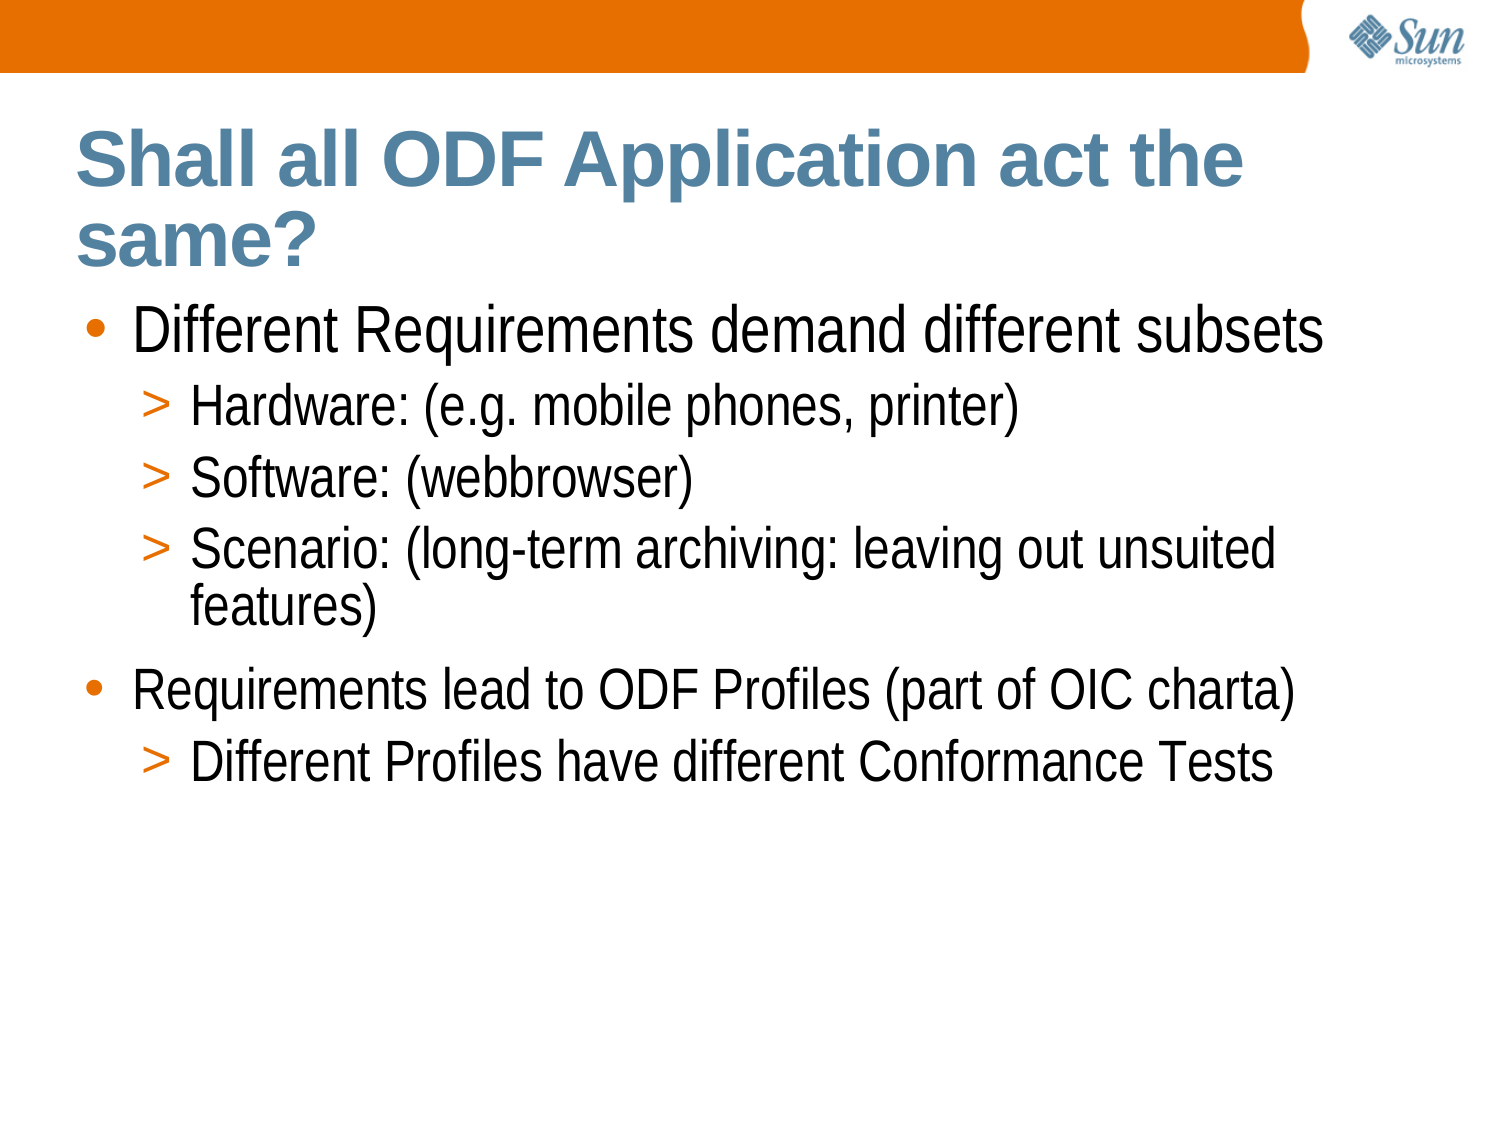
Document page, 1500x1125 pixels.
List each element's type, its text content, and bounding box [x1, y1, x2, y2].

list Different Requirements demand different subsets Hardware: (e.g. mobile phones, printer) Software: (webbrowser) Scenario: (long-term archiving: leaving out unsuited features) Requirements lead to ODF Profiles (part of OIC charta) Different Profiles have different Conformance Tests [64, 299, 1402, 1088]
title Shall all ODF Application act the same? [75, 123, 1437, 292]
picture [0, 0, 1500, 73]
